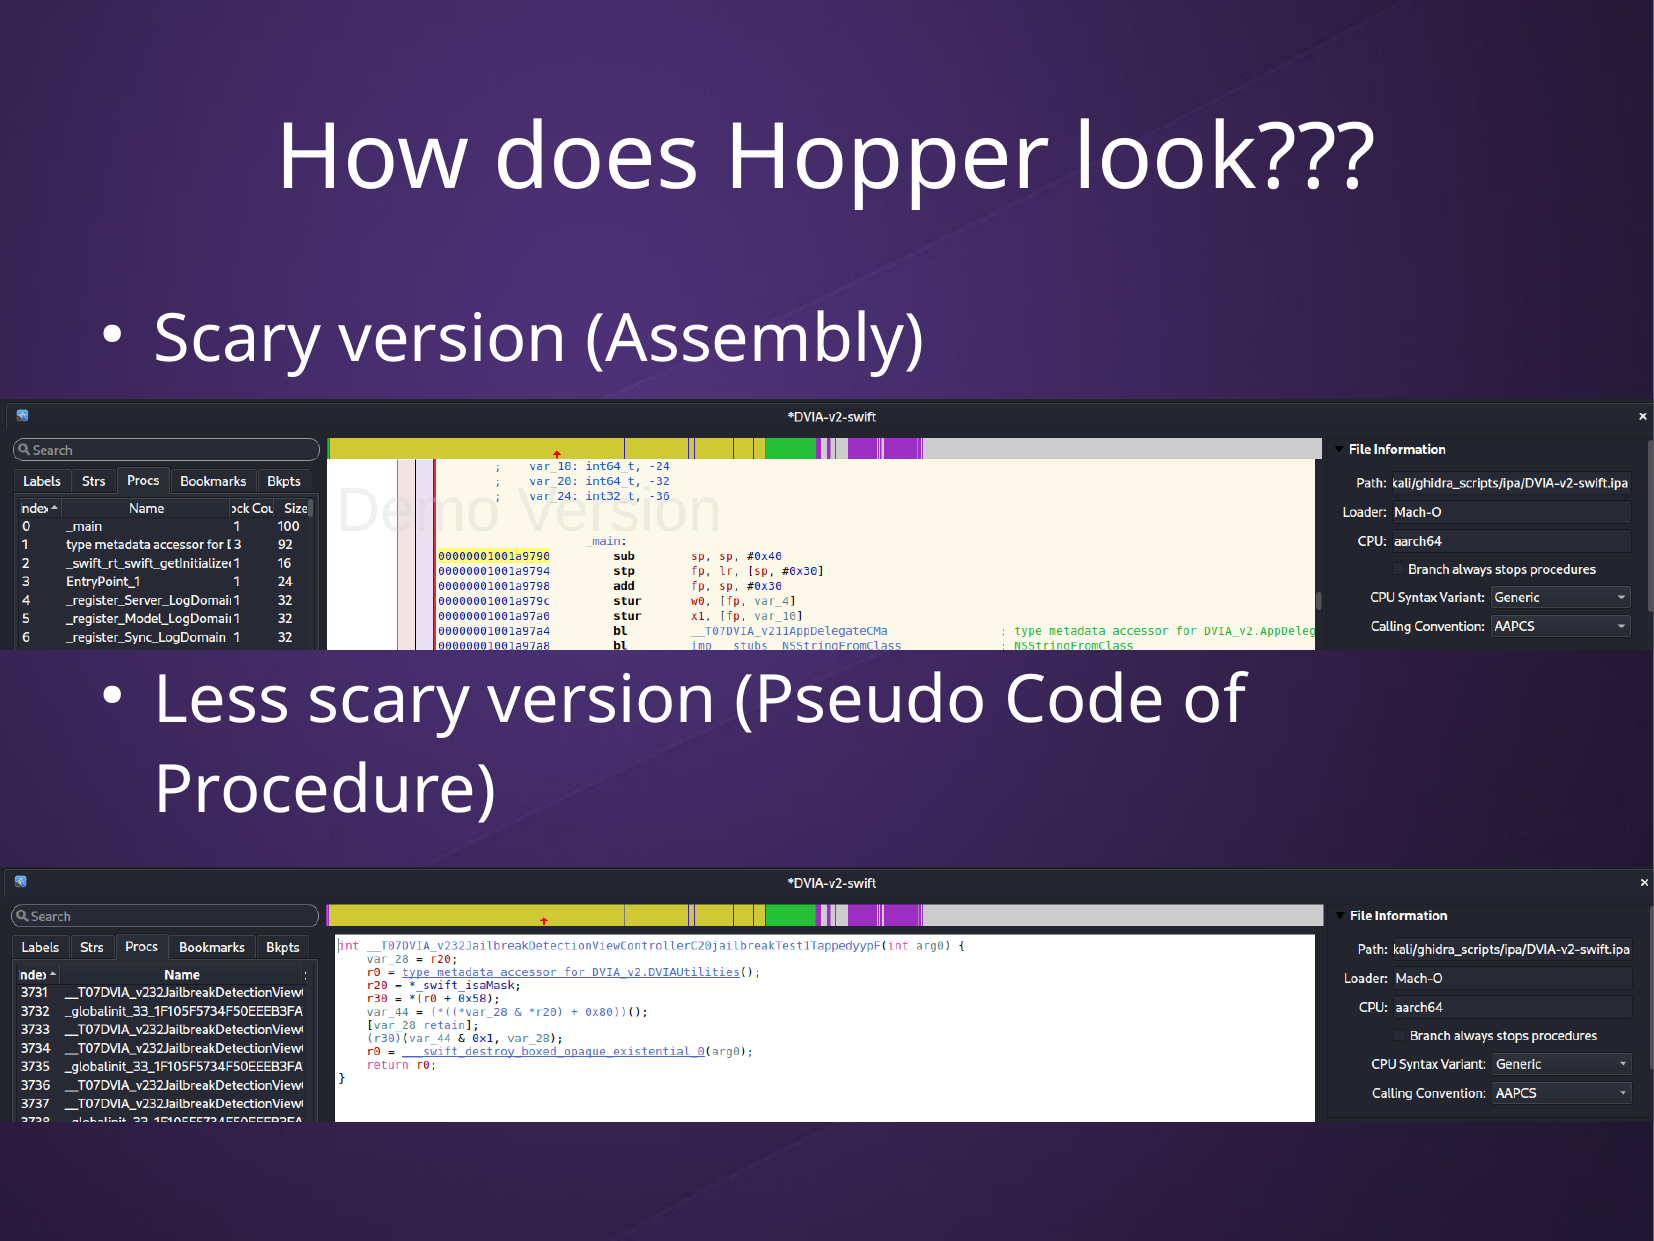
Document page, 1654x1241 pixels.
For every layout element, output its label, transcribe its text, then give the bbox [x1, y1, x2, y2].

title How does Hopper look??? [82, 49, 1571, 257]
list Scary version (Assembly) Less scary version (Pseudo Code of Procedure) [82, 650, 1571, 867]
list Scary version (Assembly) Less scary version (Pseudo Code of Procedure) [82, 290, 1571, 399]
picture [0, 0, 1654, 1241]
